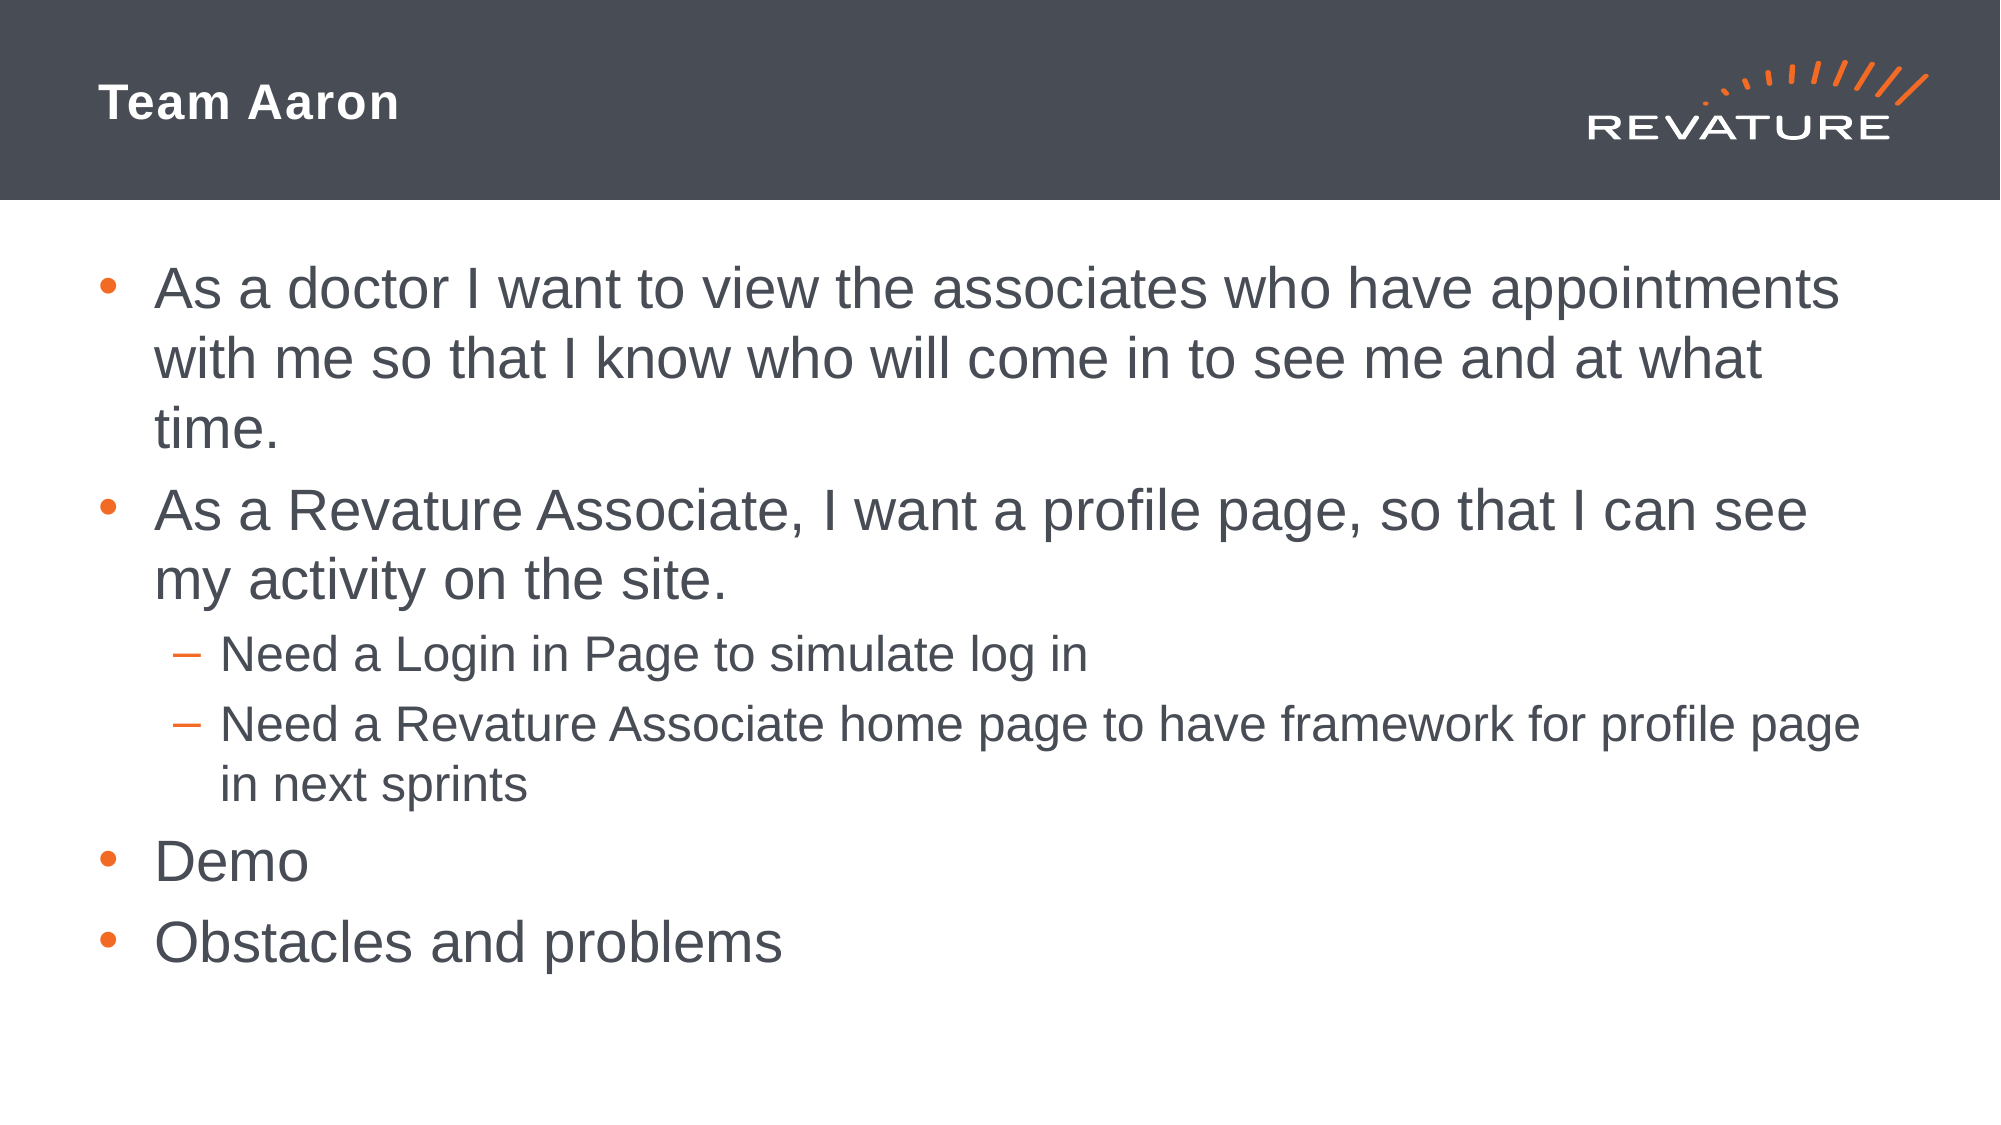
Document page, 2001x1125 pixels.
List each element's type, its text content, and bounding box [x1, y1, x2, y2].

list As a doctor I want to view the associates who have appointments with me so that I know who will come in to see me and at what time. As a Revature Associate, I want a profile page, so that I can see my activity on the site. Need a Login in Page to simulate log in Need a Revature Associate home page to have framework for profile page in next sprints Demo Obstacles and problems [83, 243, 1917, 986]
title Team Aaron [83, 0, 1445, 200]
